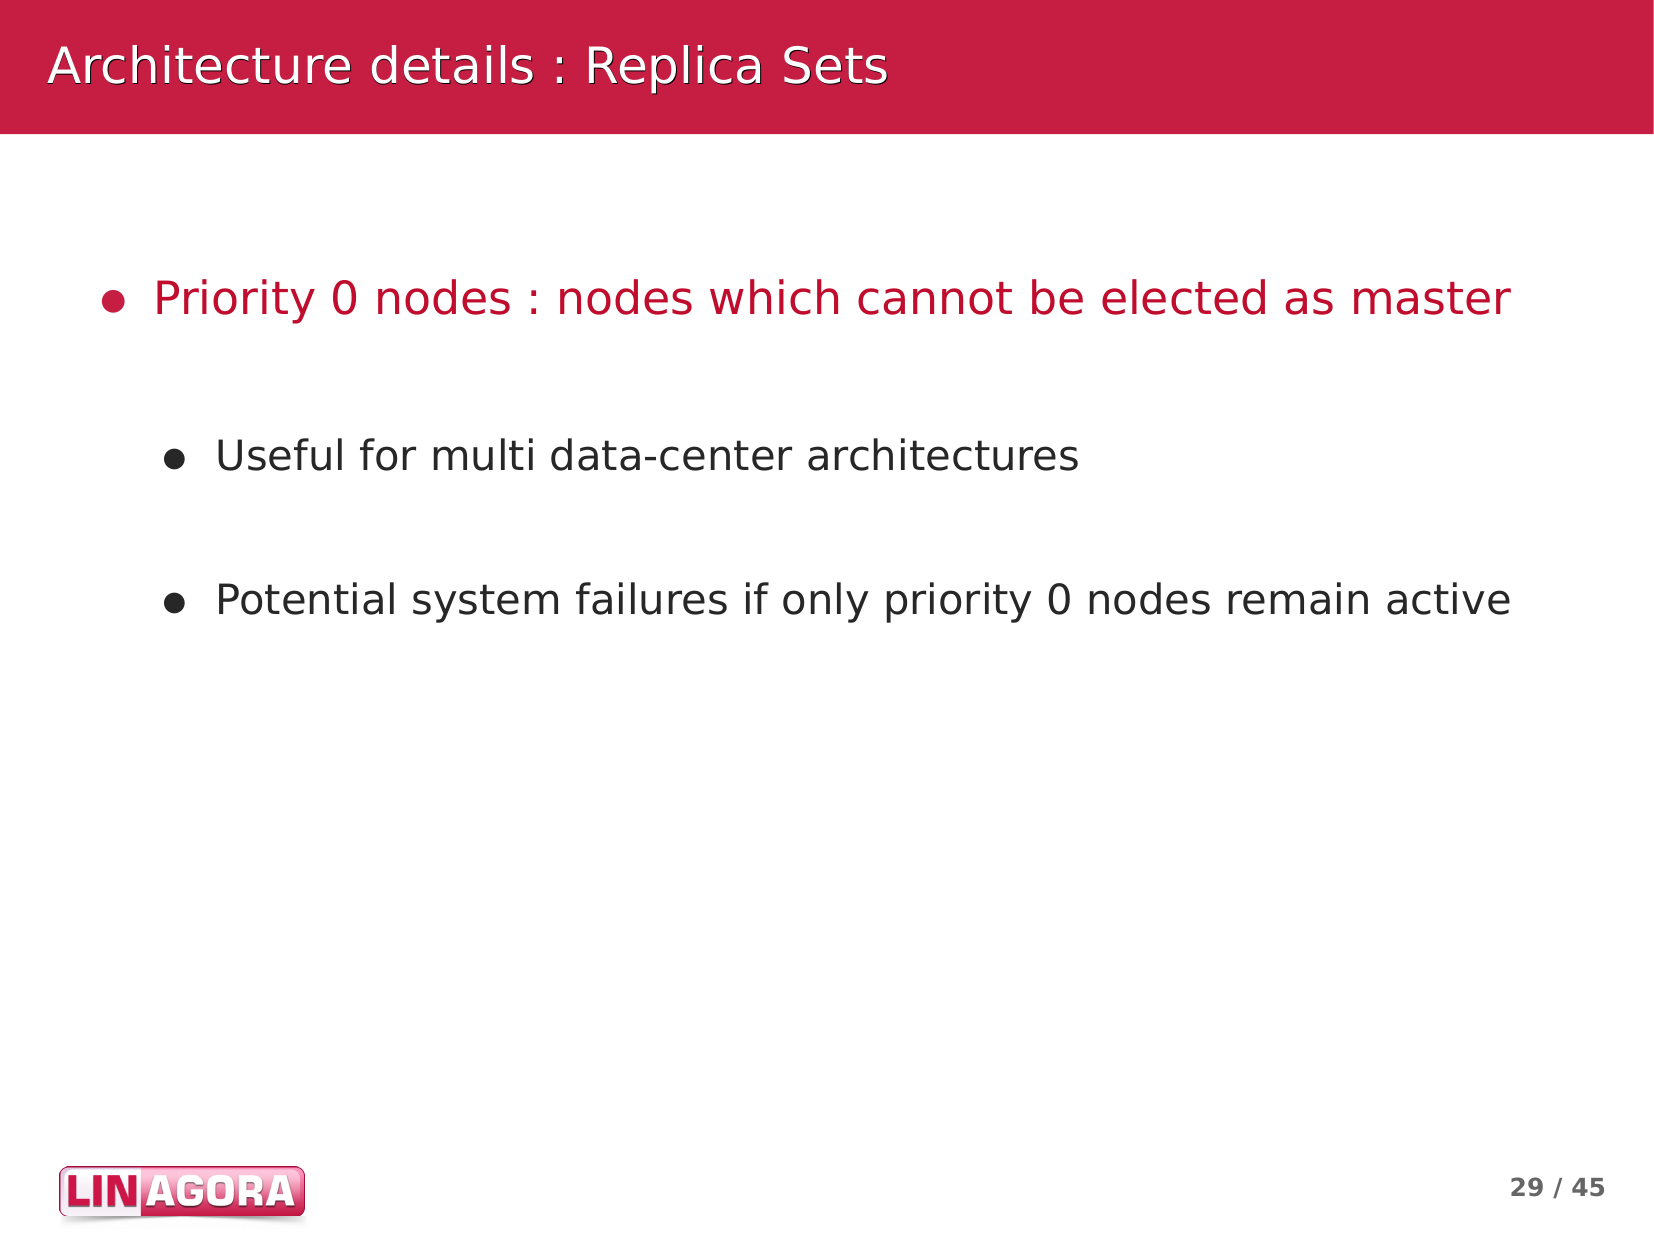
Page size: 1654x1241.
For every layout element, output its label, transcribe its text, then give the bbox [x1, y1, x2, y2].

picture [59, 1166, 308, 1229]
title Architecture details : Replica Sets [47, 7, 1624, 126]
list Priority 0 nodes : nodes which cannot be elected as master Useful for multi data-center architectures Potential system failures if only priority 0 nodes remain active [82, 188, 1571, 934]
